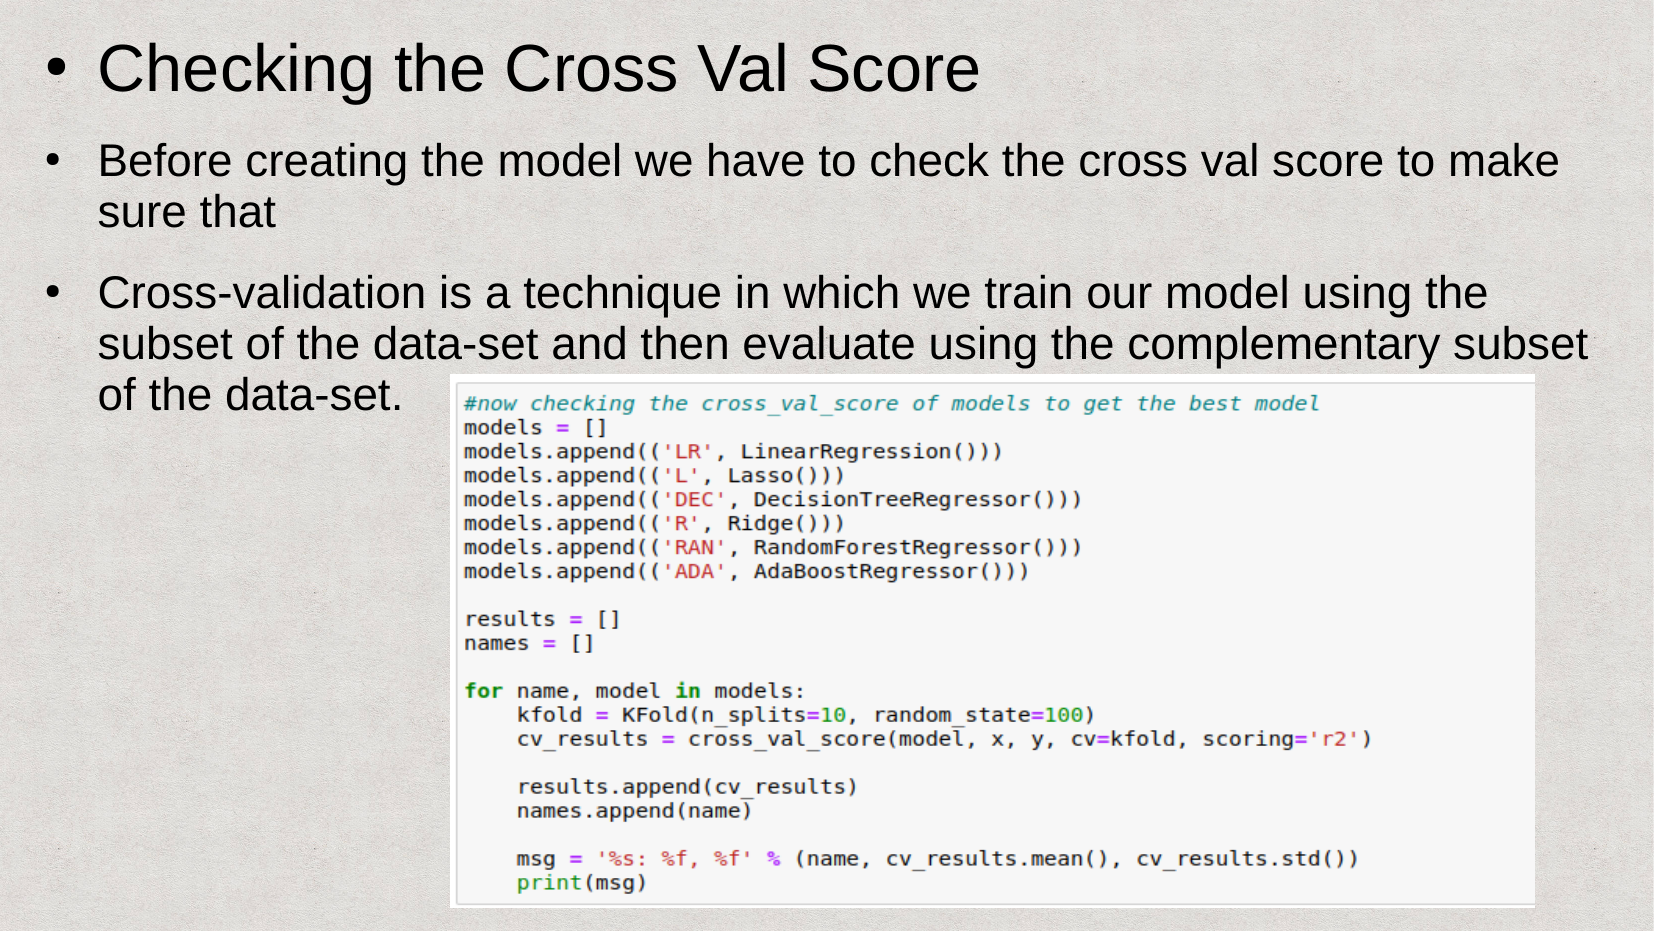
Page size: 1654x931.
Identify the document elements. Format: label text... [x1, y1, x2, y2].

picture [0, 0, 1654, 931]
list Checking the Cross Val Score Before creating the model we have to check the cross val score to make sure that Cross-validation is a technique in which we train our model using the subset of the data-set and then evaluate using the complementary subset of the data-set. [26, 30, 1621, 886]
